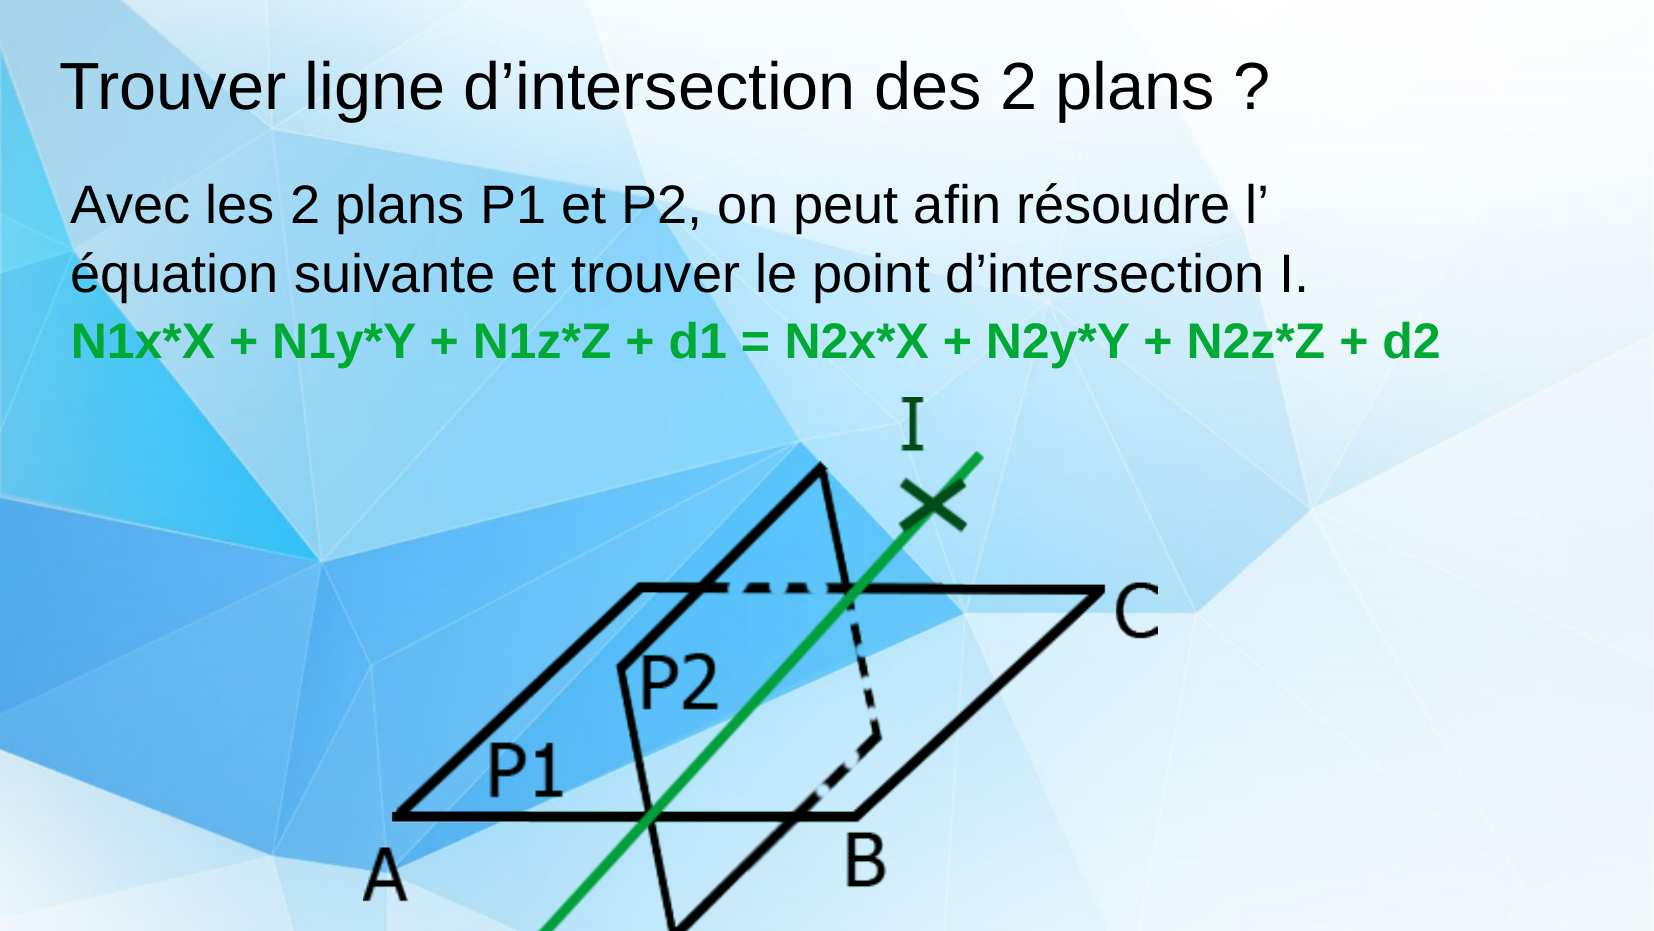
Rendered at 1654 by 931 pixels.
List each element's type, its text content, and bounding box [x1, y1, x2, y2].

picture [0, 0, 1654, 931]
title Trouver ligne d’intersection des 2 plans ? [0, 0, 1489, 156]
list Avec les 2 plans P1 et P2, on peut afin résoudre l’ équation suivante et trouver le point d’intersection I. N1x*X + N1y*Y + N1z*Z + d1 = N2x*X + N2y*Y + N2z*Z + d2 [0, 165, 1489, 705]
